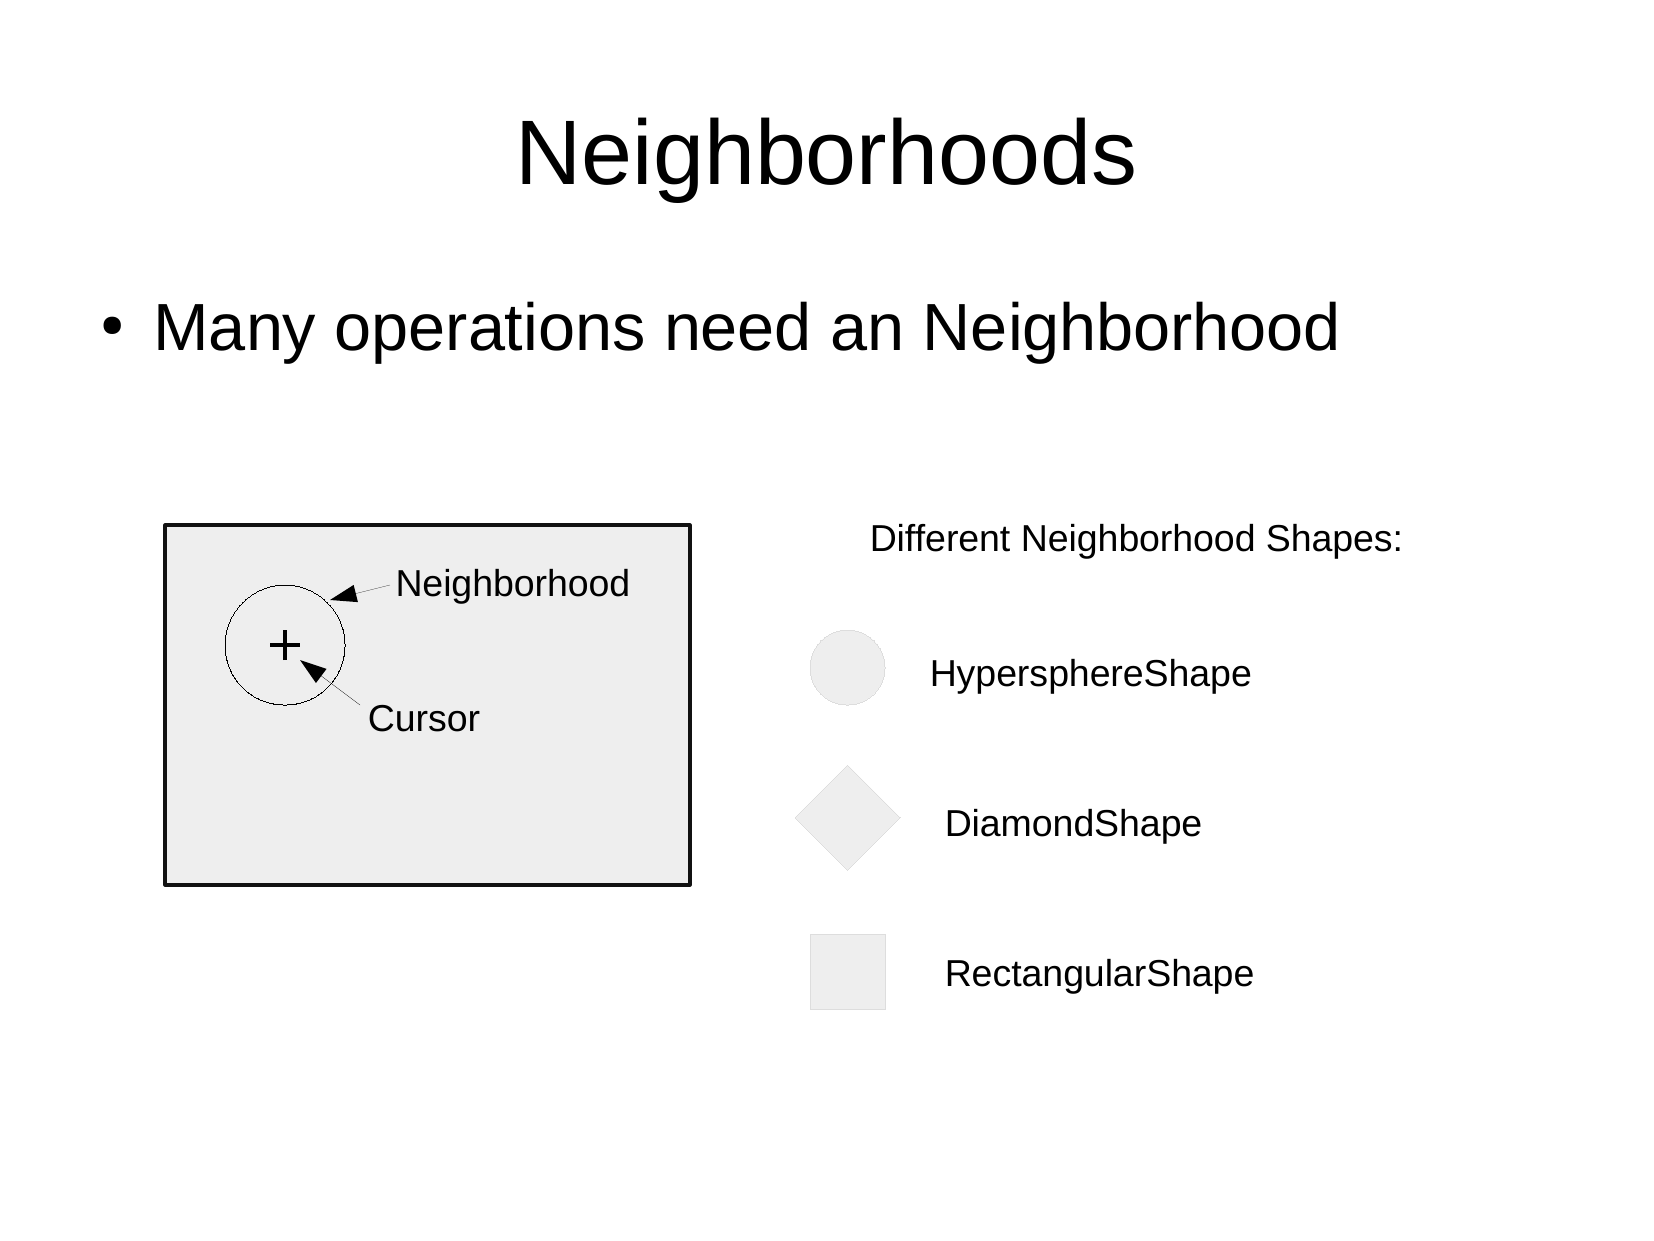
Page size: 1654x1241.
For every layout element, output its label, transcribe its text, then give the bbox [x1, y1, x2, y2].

text_box [810, 630, 886, 706]
text_box [810, 934, 886, 1010]
text_box HypersphereShape [915, 645, 1267, 702]
text_box [165, 525, 691, 886]
text_box Cursor [353, 690, 496, 747]
text_box DiamondShape [930, 795, 1218, 852]
text_box Neighborhood [380, 555, 646, 612]
text_box RectangularShape [930, 945, 1270, 1002]
text_box [795, 765, 901, 871]
text_box Different Neighborhood Shapes: [855, 510, 1419, 609]
list Many operations need an Neighborhood [82, 290, 1571, 1010]
title Neighborhoods [82, 49, 1571, 257]
